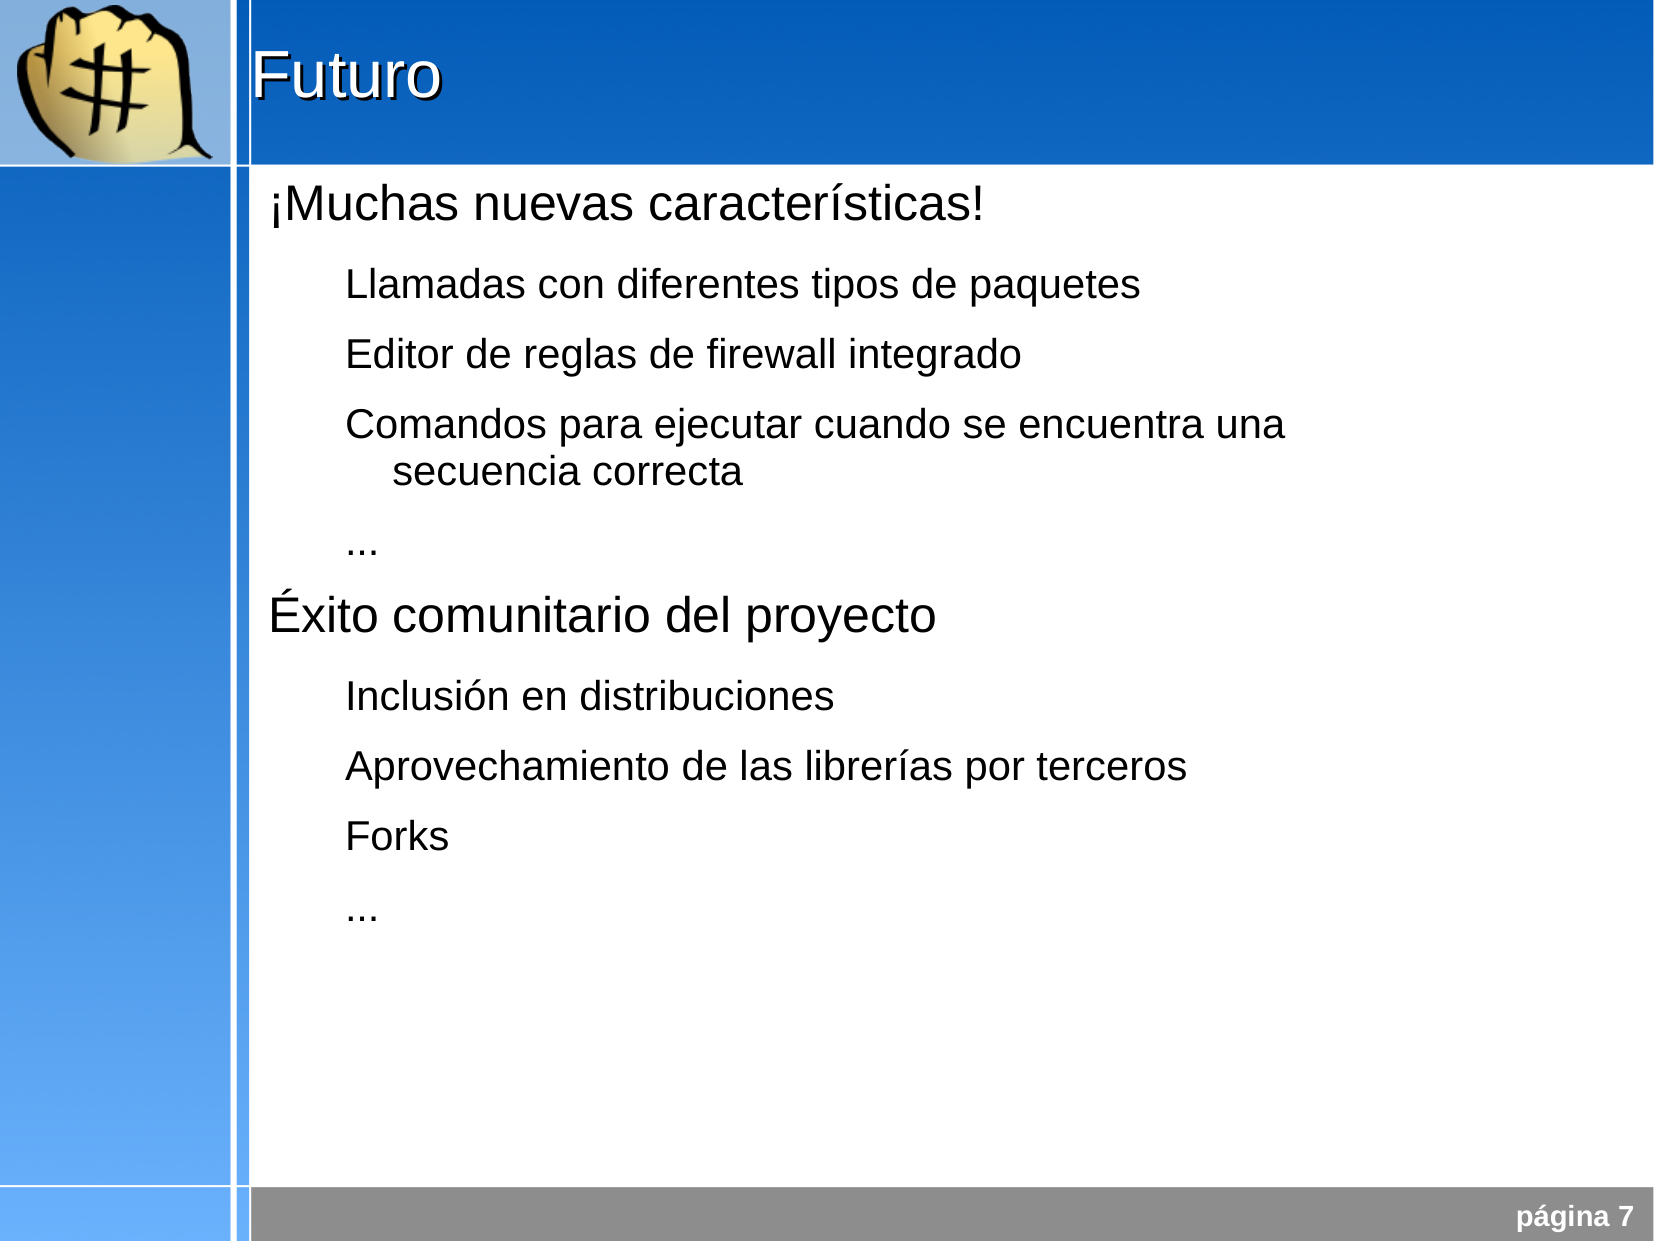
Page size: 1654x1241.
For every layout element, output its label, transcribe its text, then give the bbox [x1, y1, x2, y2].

list ¡Muchas nuevas características! Llamadas con diferentes tipos de paquetes Editor de reglas de firewall integrado Comandos para ejecutar cuando se encuentra una secuencia correcta ... Éxito comunitario del proyecto Inclusión en distribuciones Aprovechamiento de las librerías por terceros Forks ... [250, 175, 1477, 995]
title Futuro [250, 0, 1477, 175]
picture [0, 0, 1654, 1241]
